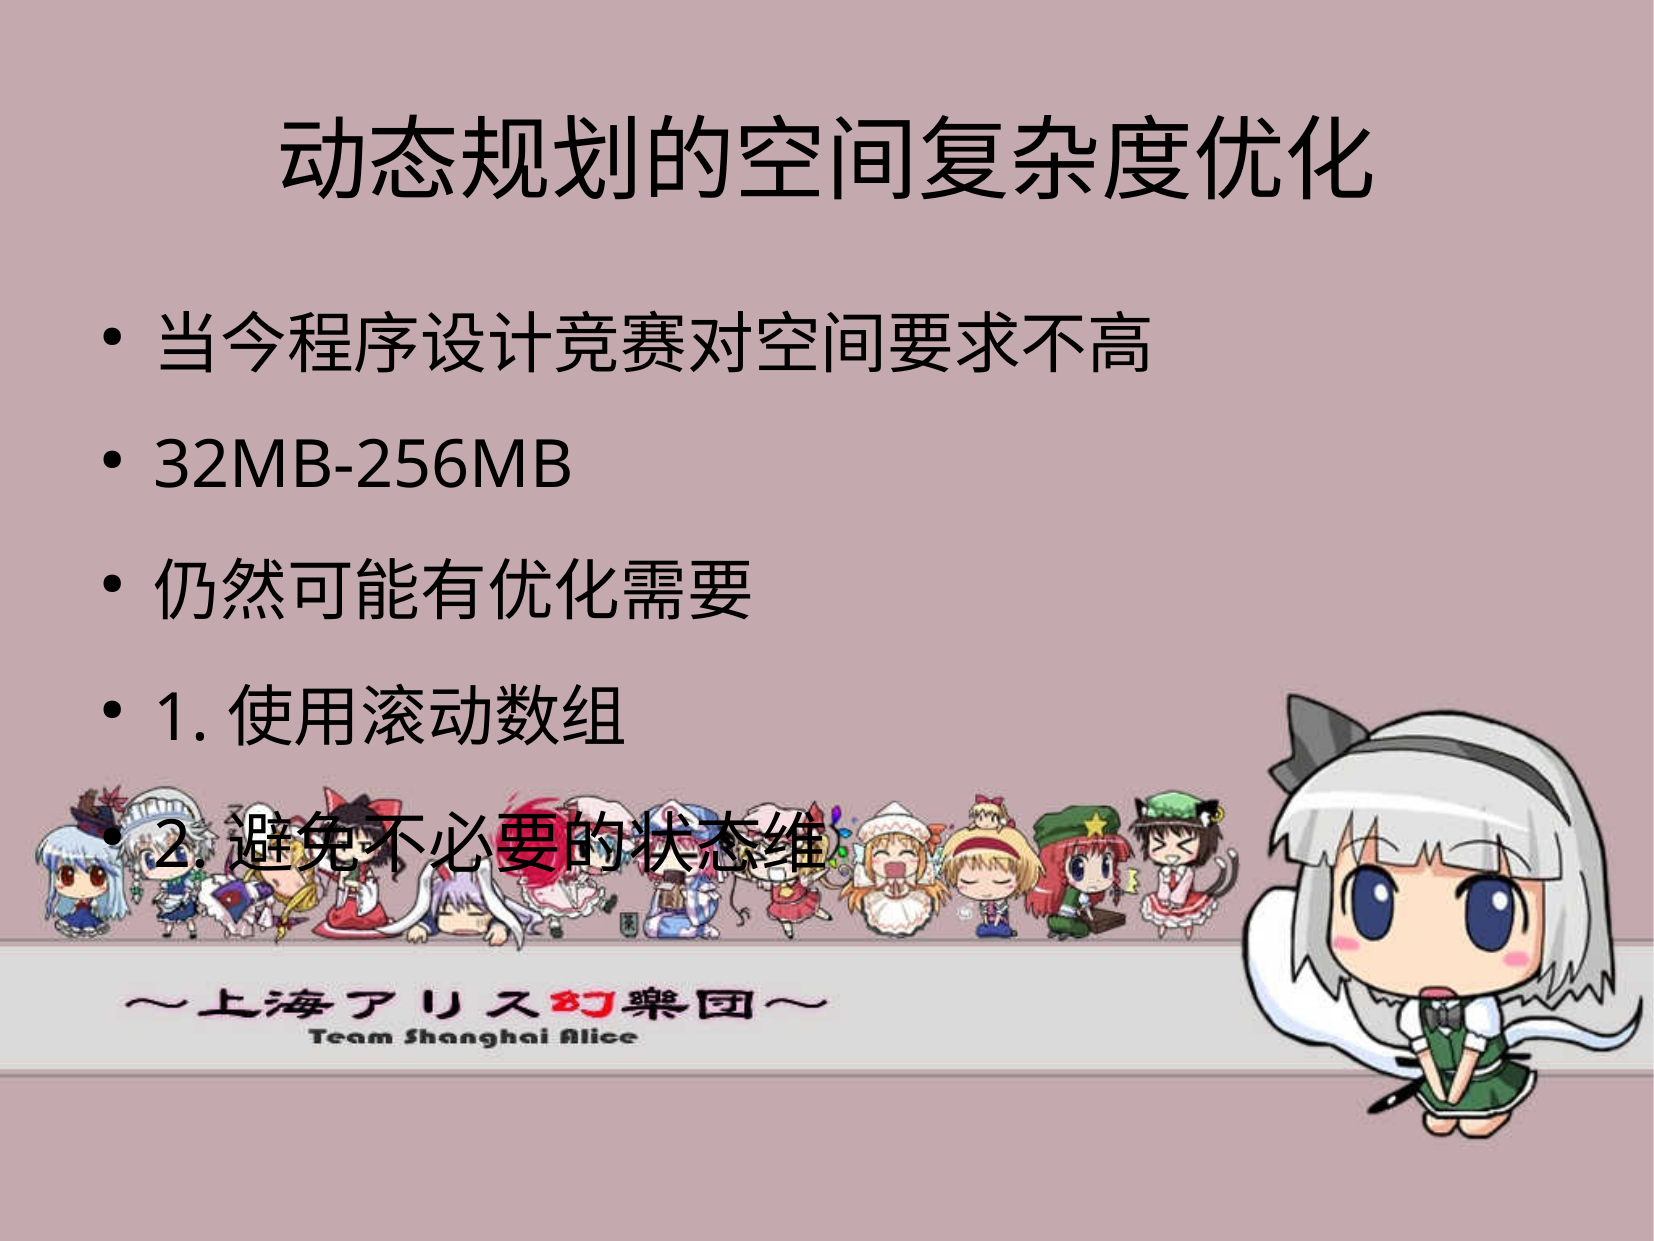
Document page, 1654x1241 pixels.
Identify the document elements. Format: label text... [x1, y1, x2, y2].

list 当今程序设计竞赛对空间要求不高 32MB-256MB 仍然可能有优化需要 1. 使用滚动数组 2.避免不必要的状态维 [82, 290, 1571, 1109]
title 动态规划的空间复杂度优化 [82, 49, 1571, 257]
picture [0, 0, 1654, 1241]
